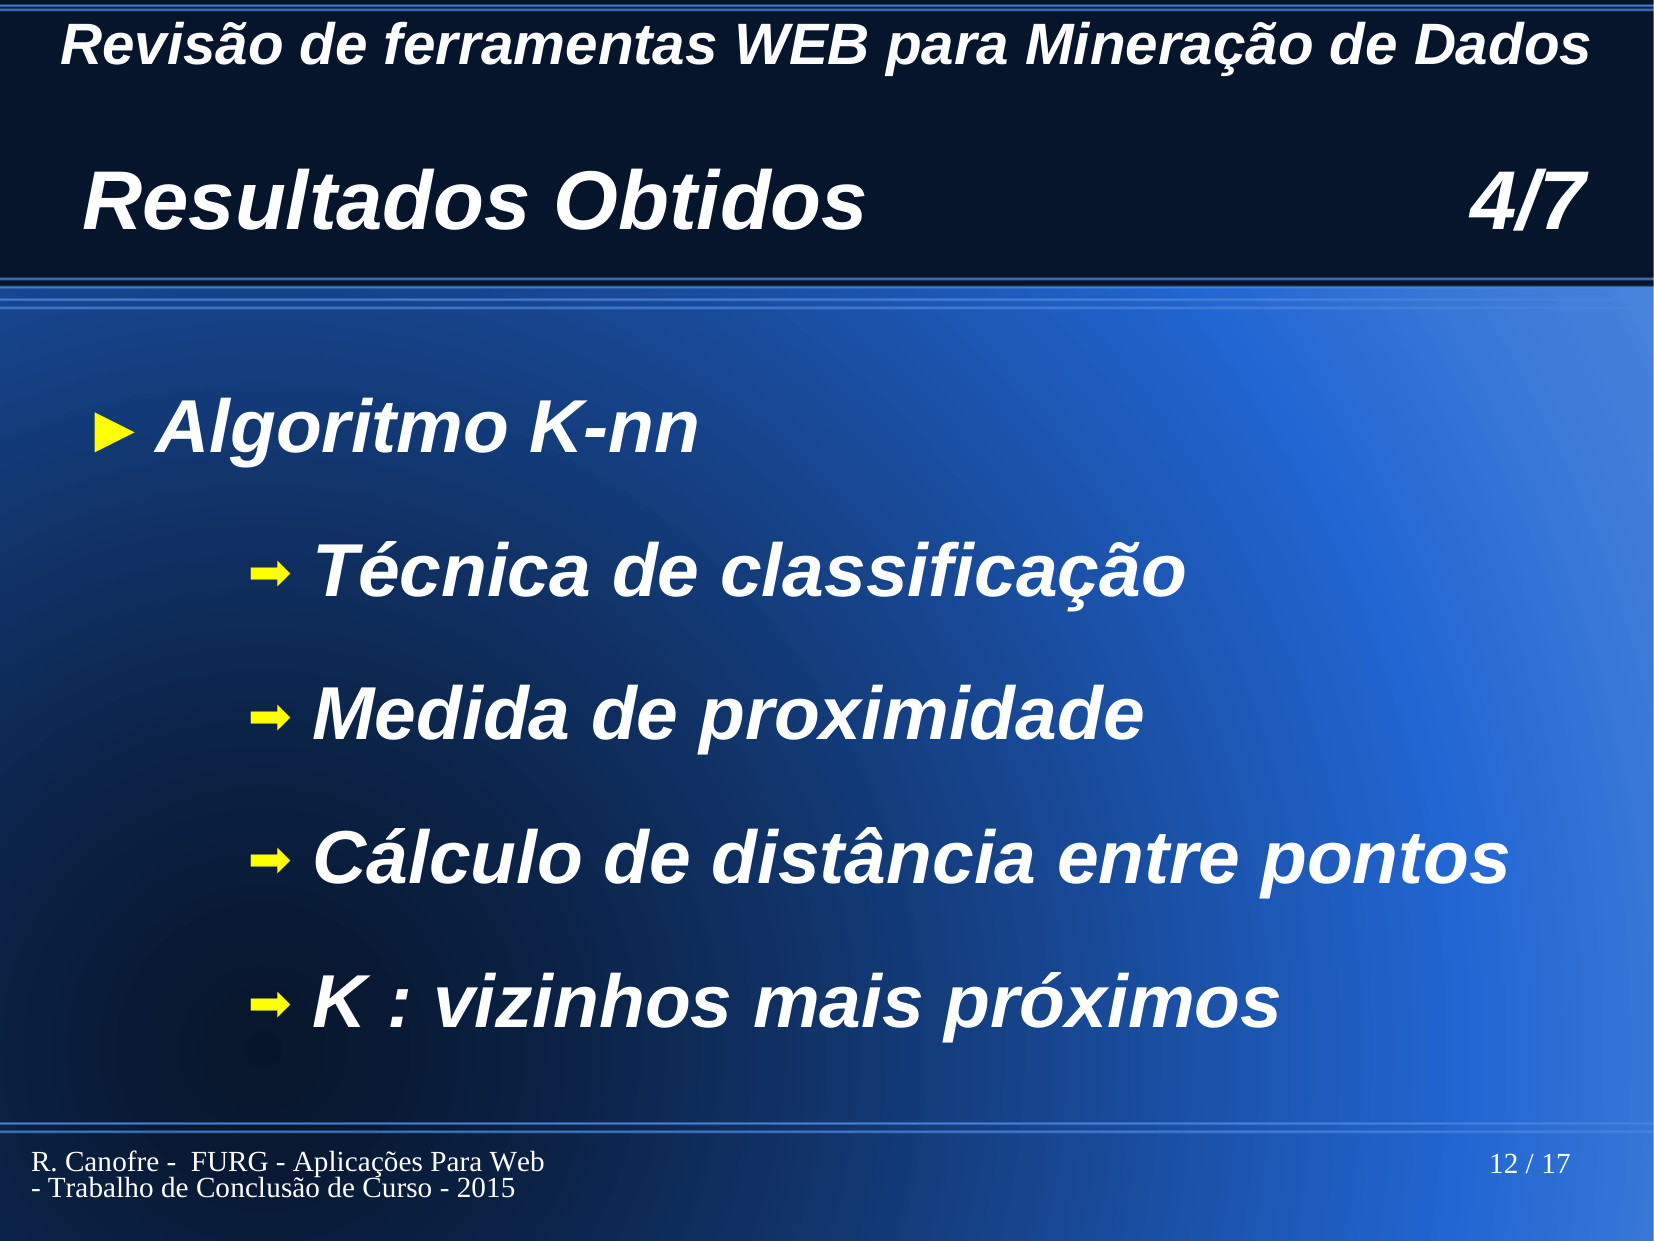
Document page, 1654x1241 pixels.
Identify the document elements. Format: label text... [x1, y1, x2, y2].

picture [0, 0, 1654, 5]
list Algoritmo K-nn Técnica de classificação Medida de proximidade Cálculo de distância entre pontos K : vizinhos mais próximos [76, 342, 1607, 1002]
picture [0, 83, 1654, 1241]
title Resultados Obtidos 4/7 [82, 129, 1607, 272]
title Revisão de ferramentas WEB para Mineração de Dados [0, 5, 1654, 83]
